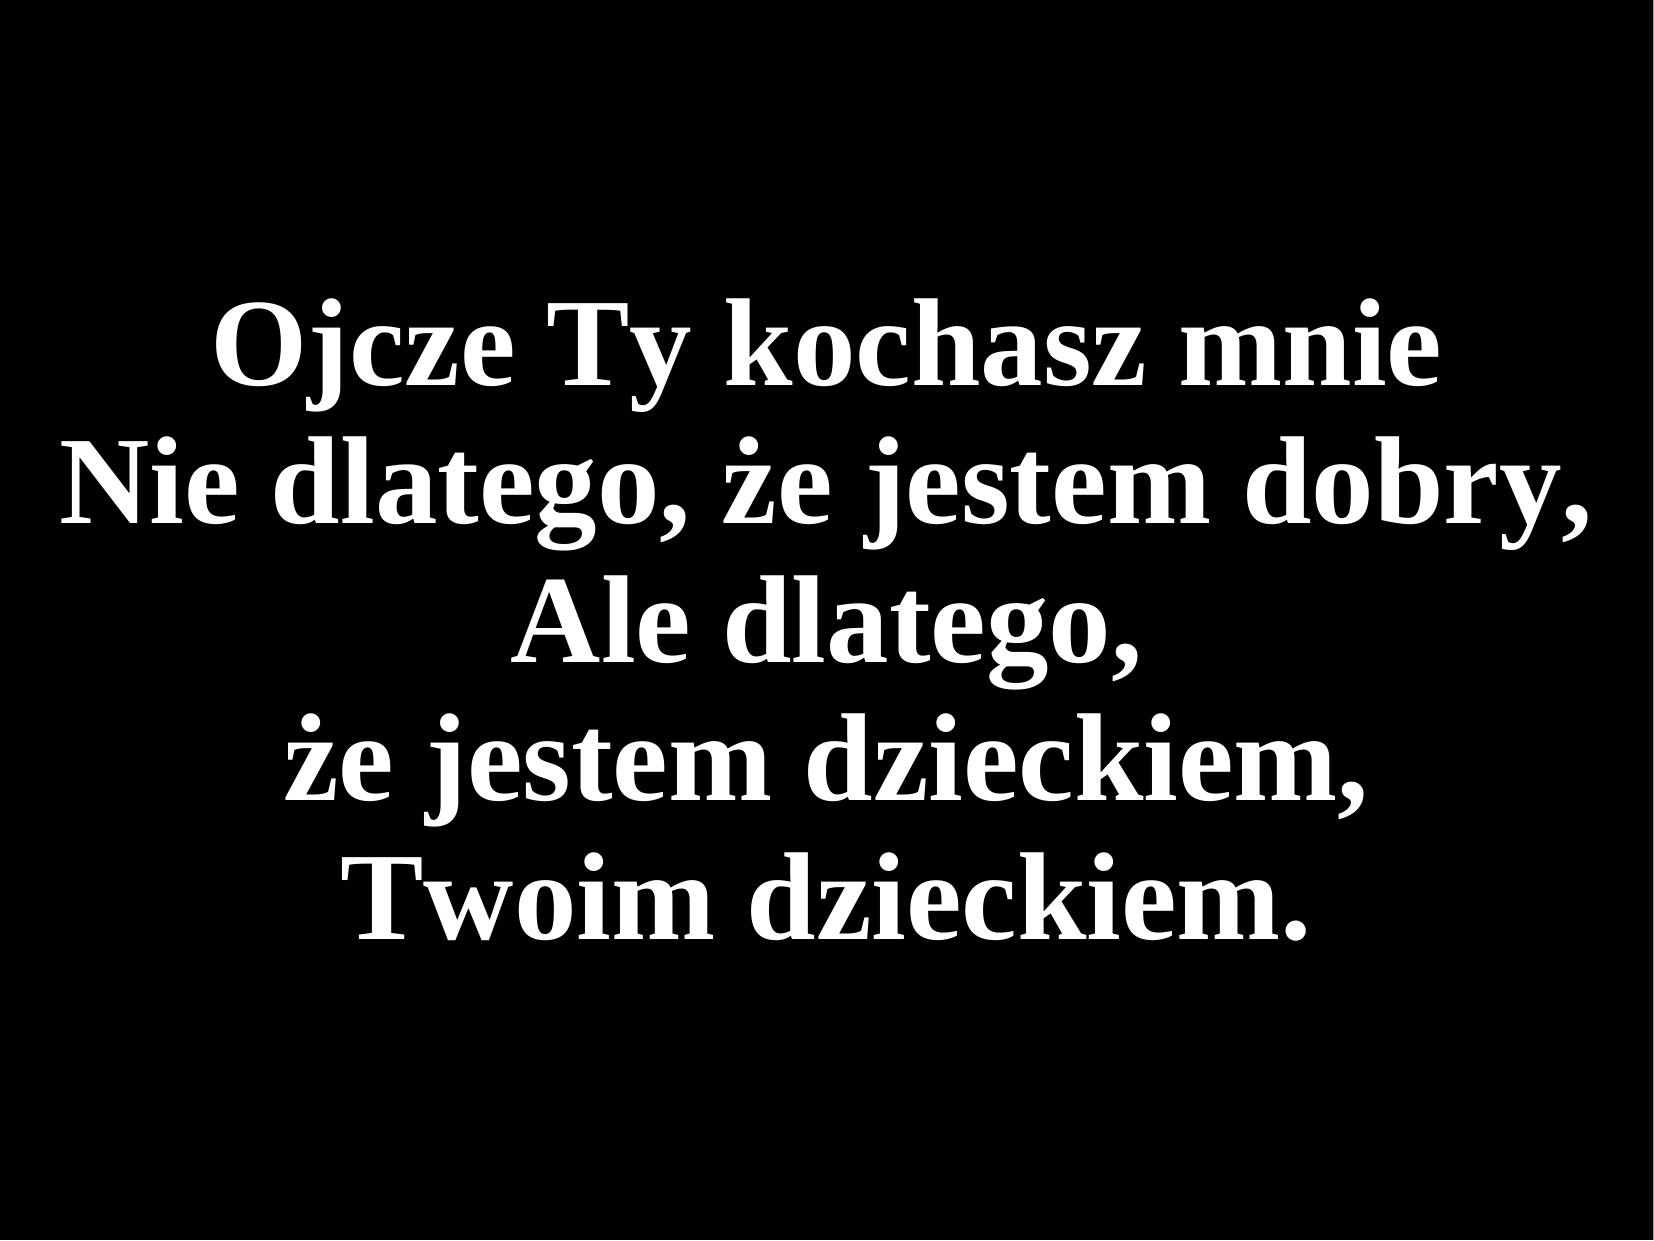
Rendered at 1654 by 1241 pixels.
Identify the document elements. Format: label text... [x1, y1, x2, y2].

subtitle Ojcze Ty kochasz mnie Nie dlatego, że jestem dobry, Ale dlatego, że jestem dzieckiem, Twoim dzieckiem. [0, 0, 1654, 1241]
